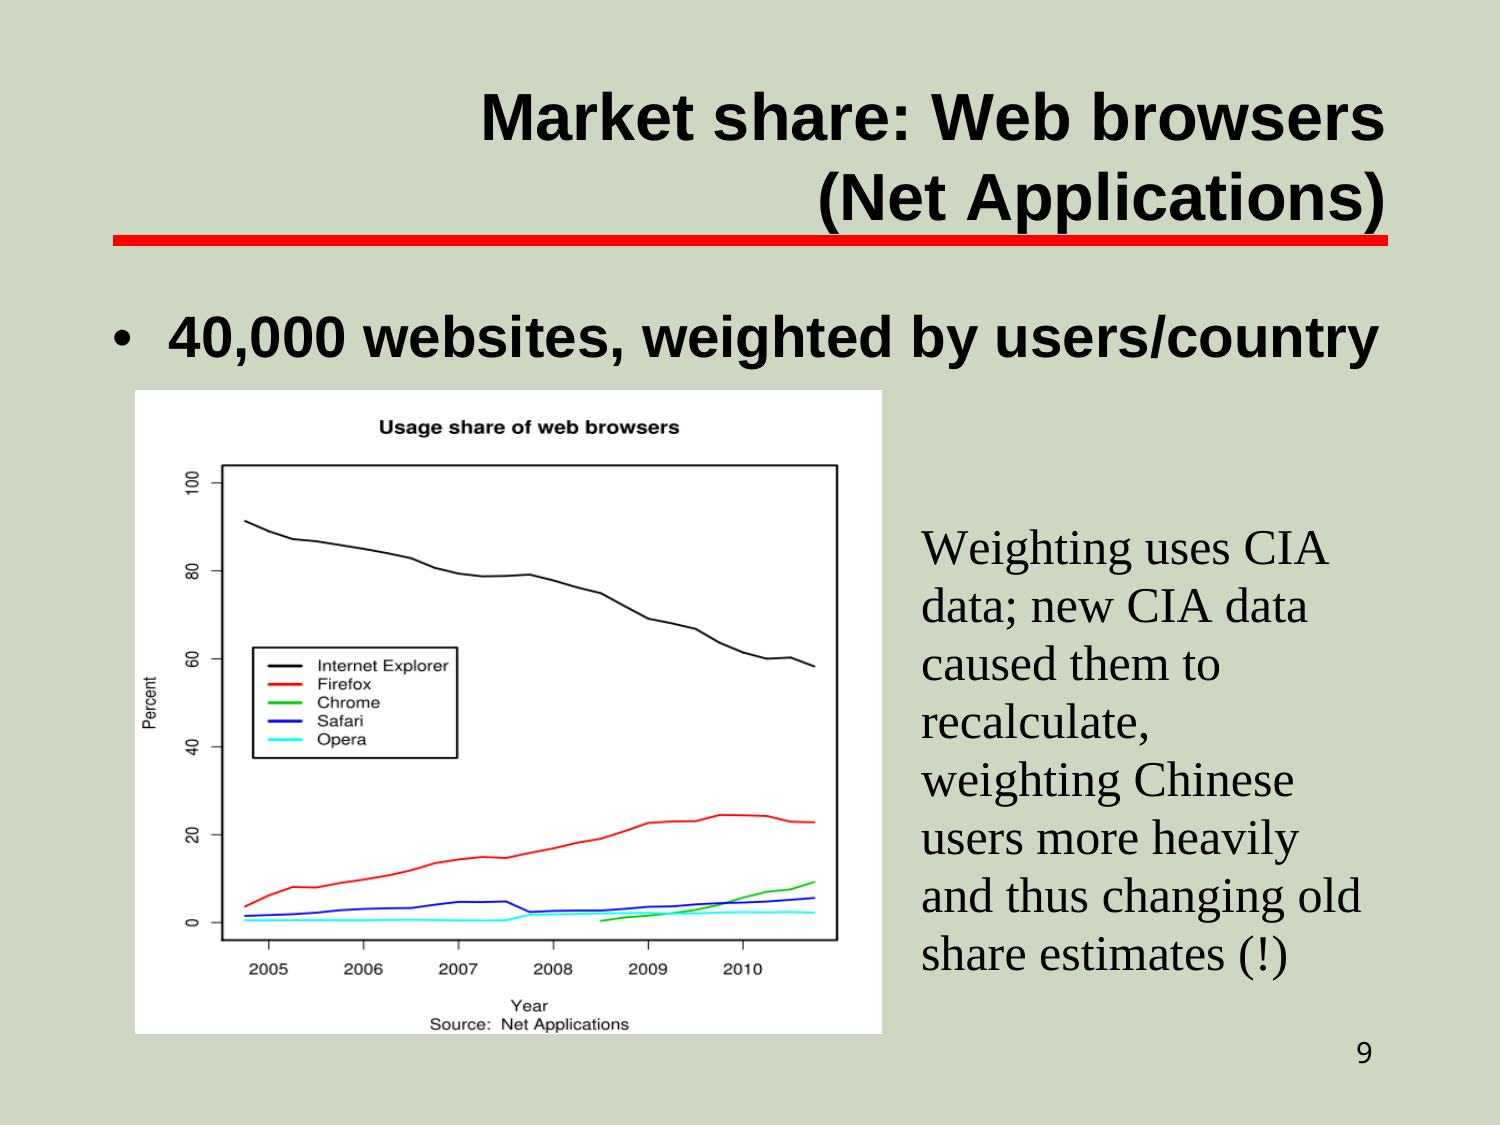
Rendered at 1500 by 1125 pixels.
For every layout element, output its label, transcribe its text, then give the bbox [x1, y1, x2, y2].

title Market share: Web browsers (Net Applications) [337, 77, 1388, 233]
picture [135, 390, 882, 1035]
list 40,000 websites, weighted by users/country [112, 299, 1388, 1080]
text_box Weighting uses CIA data; new CIA data caused them to recalculate, weighting Chinese users more heavily and thus changing old share estimates (!) [921, 517, 1364, 987]
